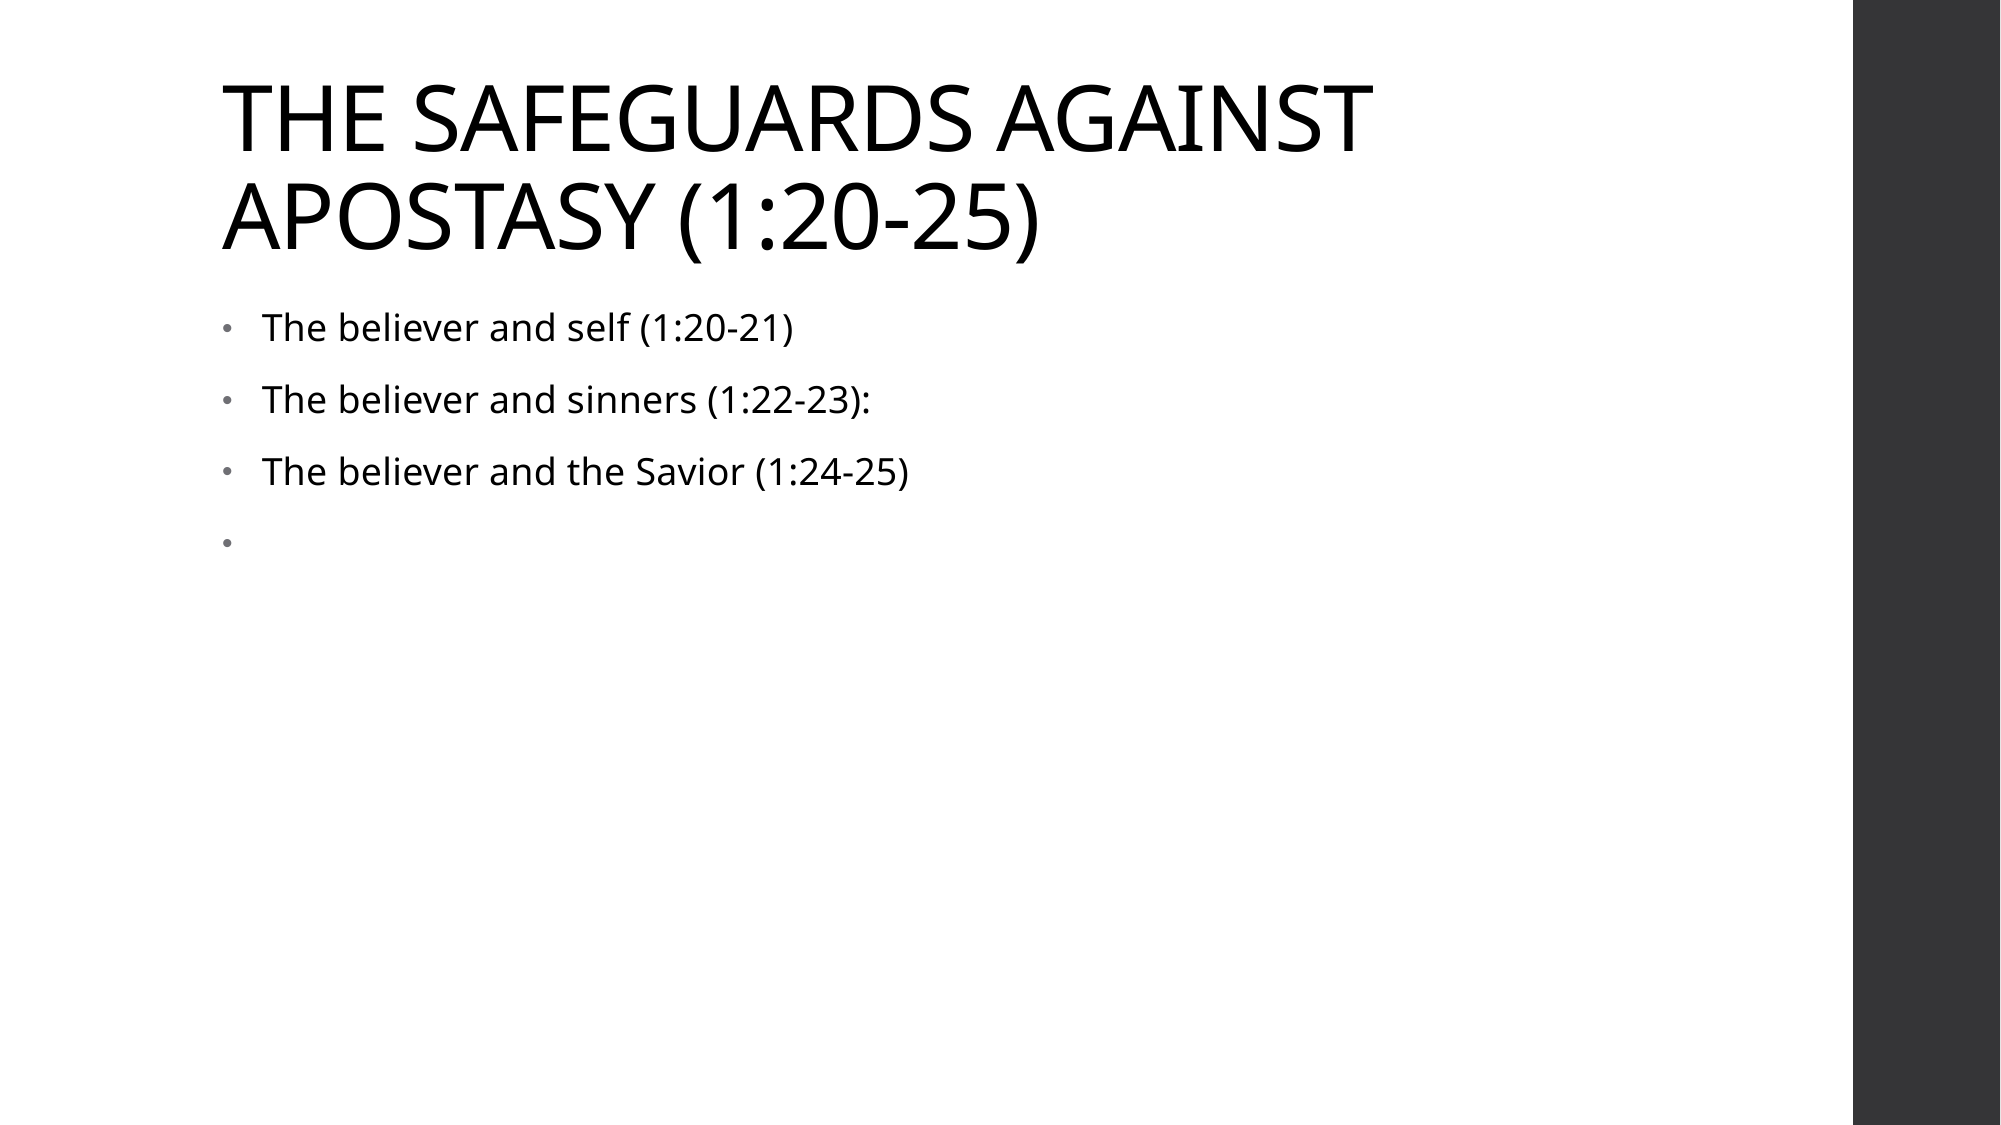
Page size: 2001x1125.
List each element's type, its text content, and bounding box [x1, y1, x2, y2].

list The believer and self (1:20-21) The believer and sinners (1:22-23): The believer and the Savior (1:24-25) [206, 299, 1617, 1014]
title THE SAFEGUARDS AGAINST APOSTASY (1:20-25) [206, 60, 1797, 278]
